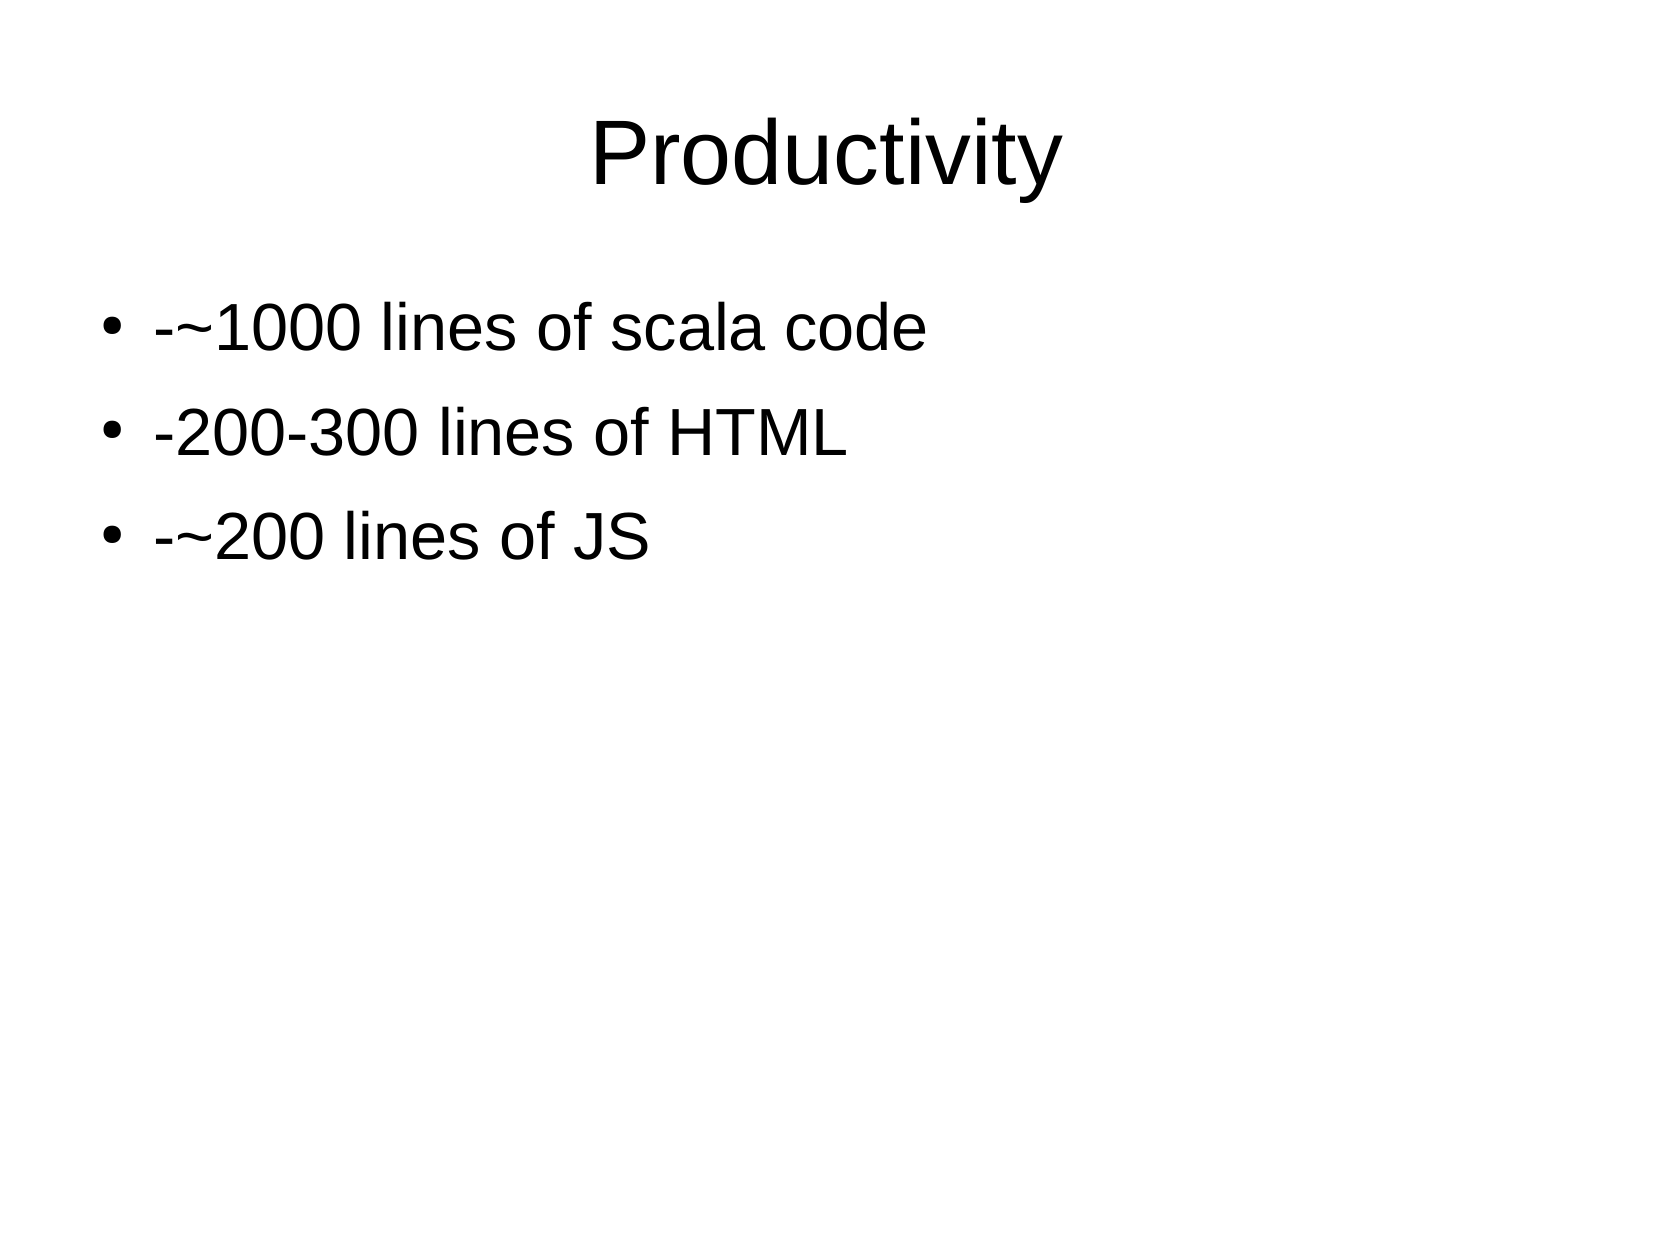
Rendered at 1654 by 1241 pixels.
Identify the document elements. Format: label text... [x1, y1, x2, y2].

list -~1000 lines of scala code -200-300 lines of HTML -~200 lines of JS [82, 290, 1538, 1010]
title Productivity [82, 49, 1571, 257]
